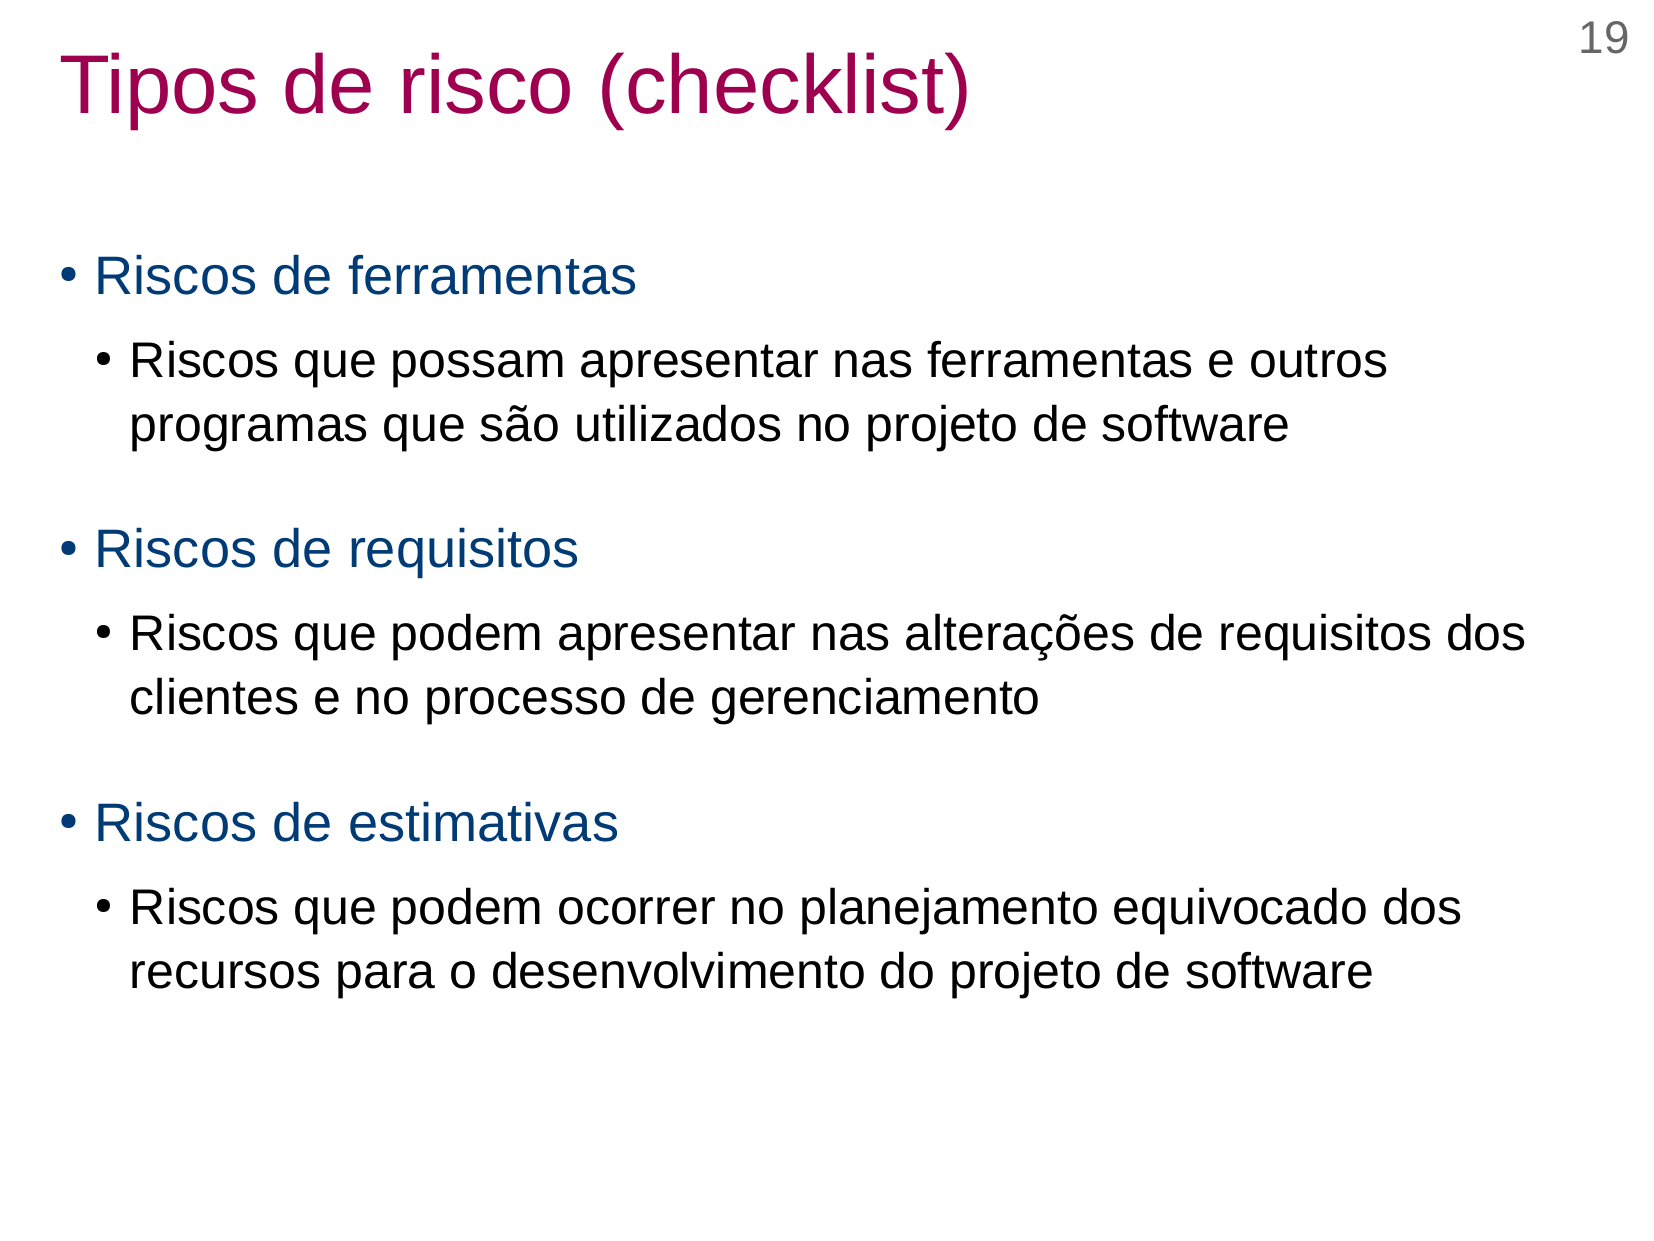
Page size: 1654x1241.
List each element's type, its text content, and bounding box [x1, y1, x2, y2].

list Riscos de ferramentas Riscos que possam apresentar nas ferramentas e outros programas que são utilizados no projeto de software Riscos de requisitos Riscos que podem apresentar nas alterações de requisitos dos clientes e no processo de gerenciamento Riscos de estimativas Riscos que podem ocorrer no planejamento equivocado dos recursos para o desenvolvimento do projeto de software [59, 236, 1595, 1211]
title Tipos de risco (checklist) [59, 29, 1595, 148]
